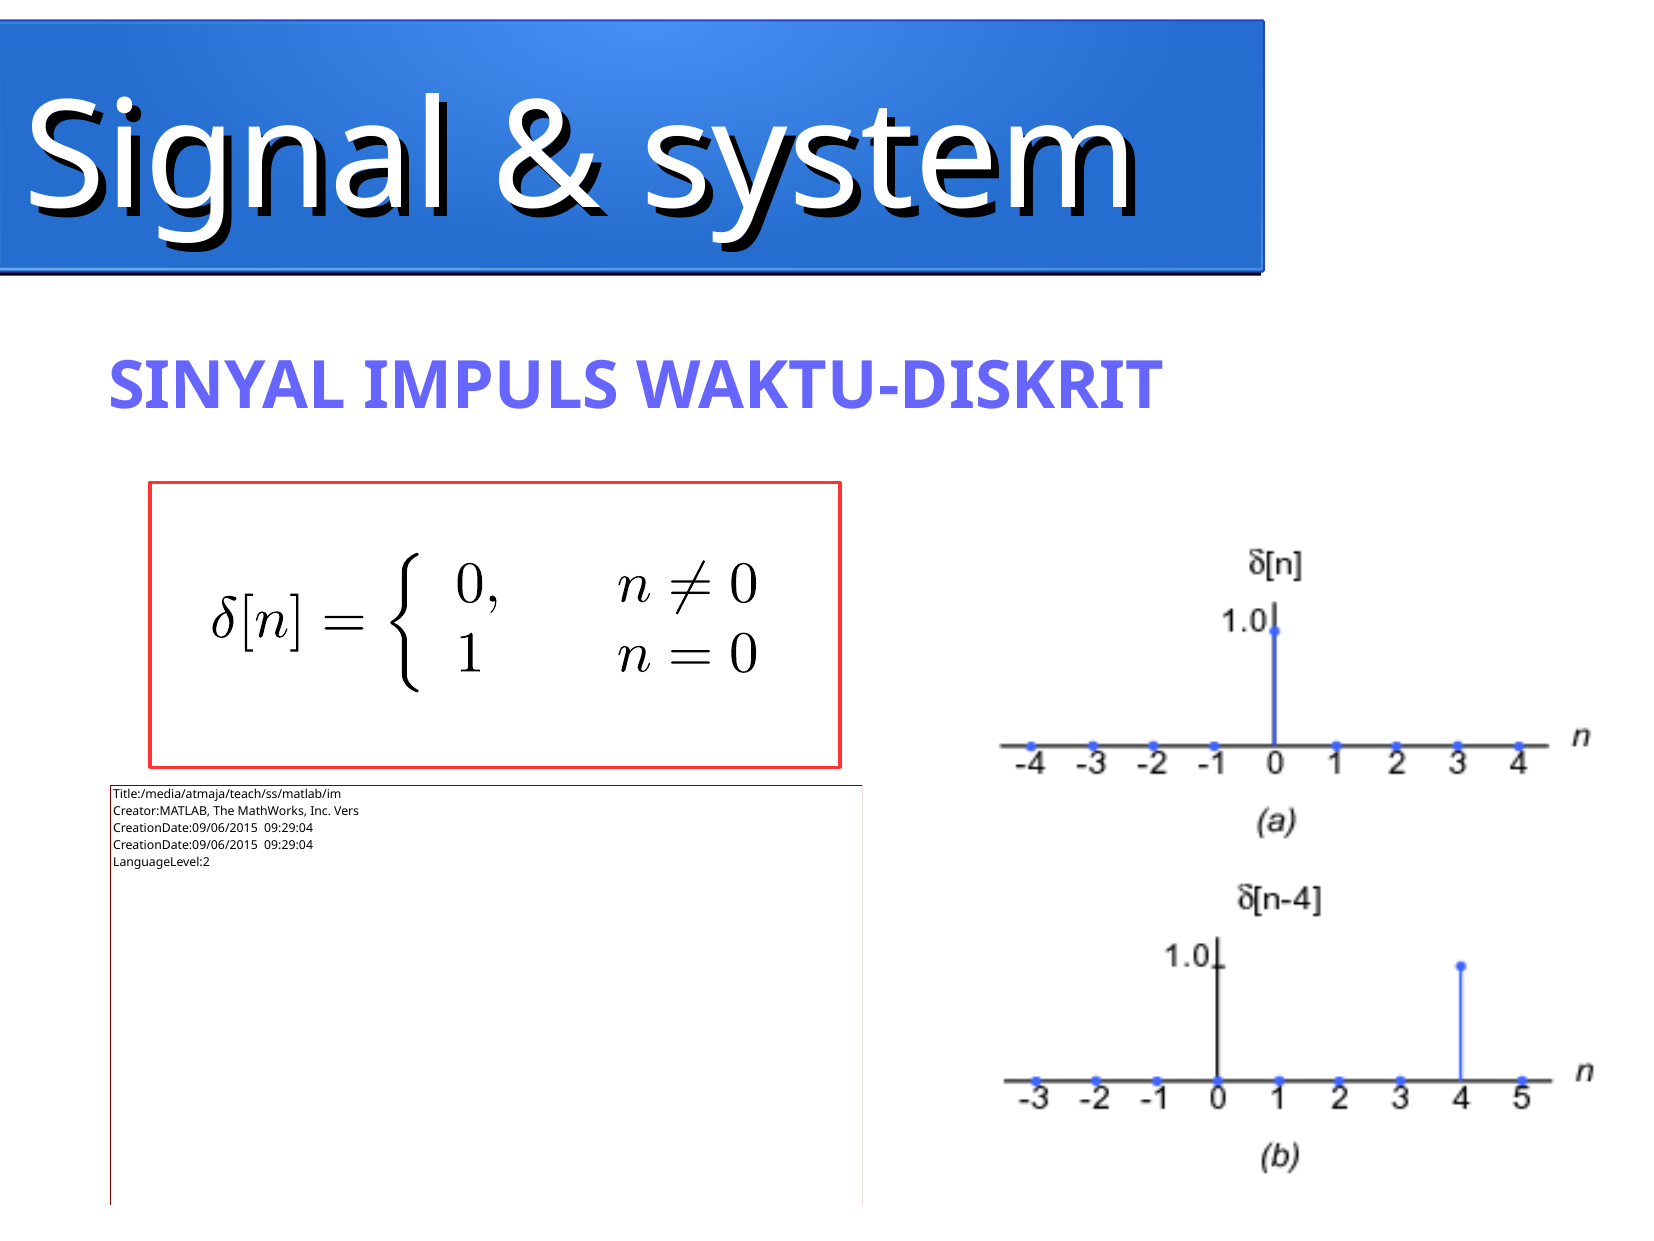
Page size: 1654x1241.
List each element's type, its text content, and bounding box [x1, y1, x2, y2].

picture [109, 784, 863, 1205]
text_box SINYAL IMPULS WAKTU-DISKRIT [93, 330, 1394, 438]
title Signal & system [23, 0, 1323, 325]
picture [990, 545, 1606, 1176]
text_box [210, 552, 759, 693]
